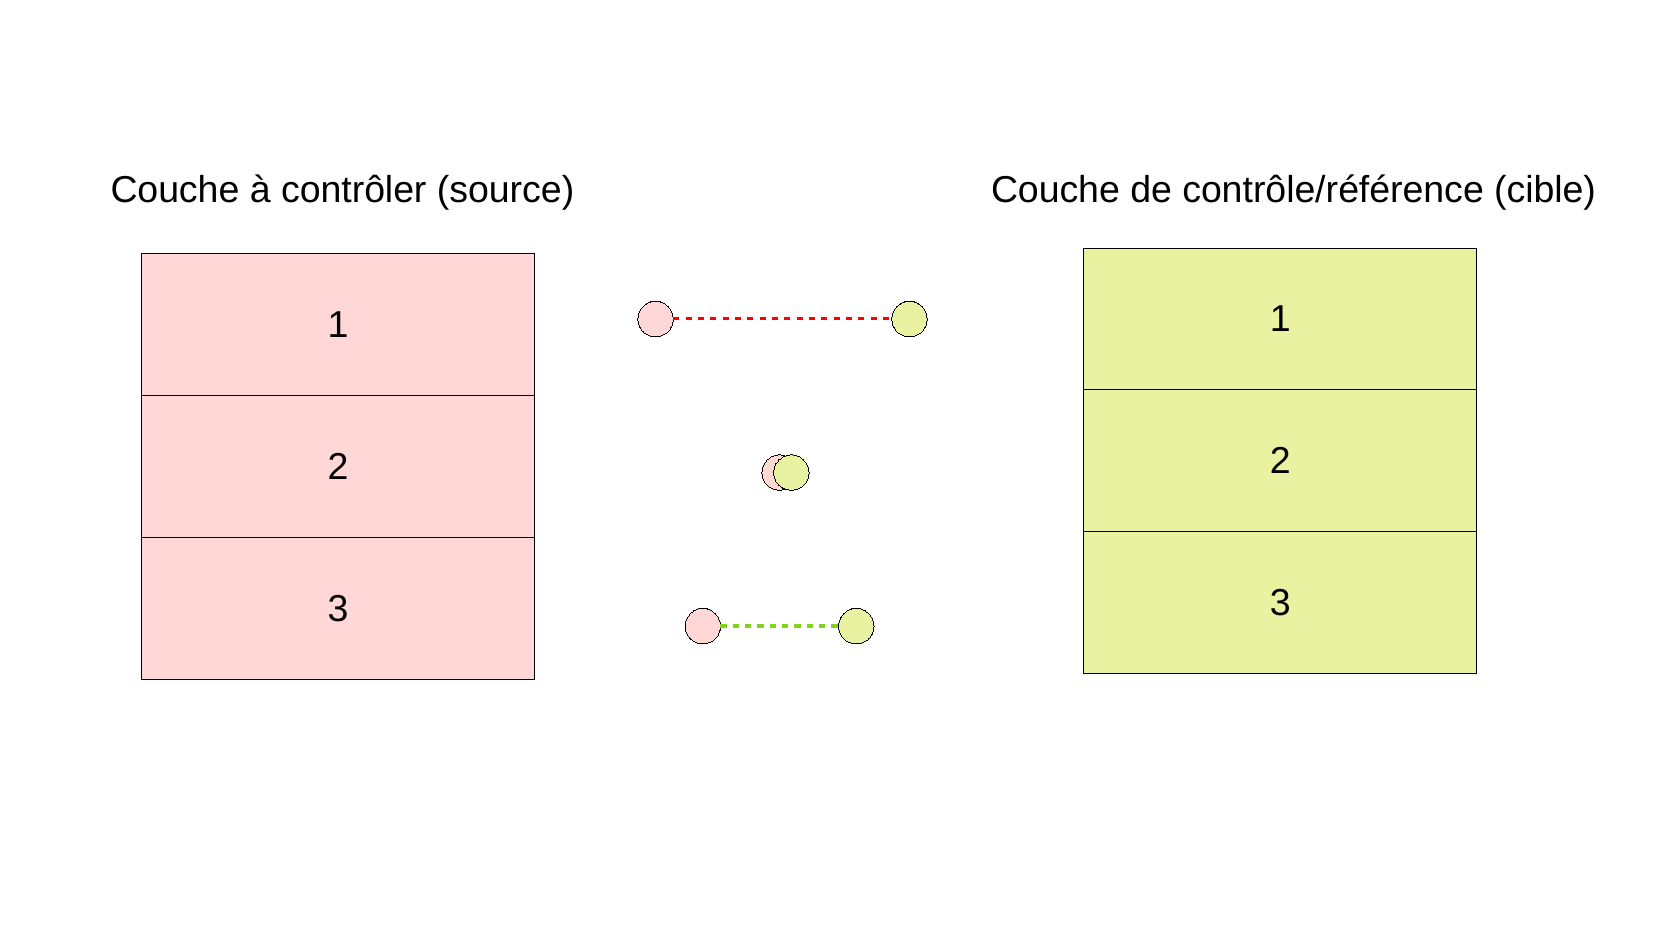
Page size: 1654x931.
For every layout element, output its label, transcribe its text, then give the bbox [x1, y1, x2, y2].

text_box 2 [1083, 389, 1477, 531]
text_box 3 [141, 537, 535, 680]
text_box [685, 608, 721, 644]
text_box Couche de contrôle/référence (cible) [1092, 141, 1495, 237]
text_box 1 [1083, 248, 1477, 389]
text_box 1 [141, 253, 535, 395]
text_box Couche à contrôler (source) [141, 141, 544, 237]
text_box [637, 301, 674, 337]
text_box 3 [1083, 531, 1477, 674]
text_box [761, 454, 810, 491]
text_box [838, 608, 875, 644]
text_box [891, 301, 928, 337]
text_box 2 [141, 395, 535, 537]
